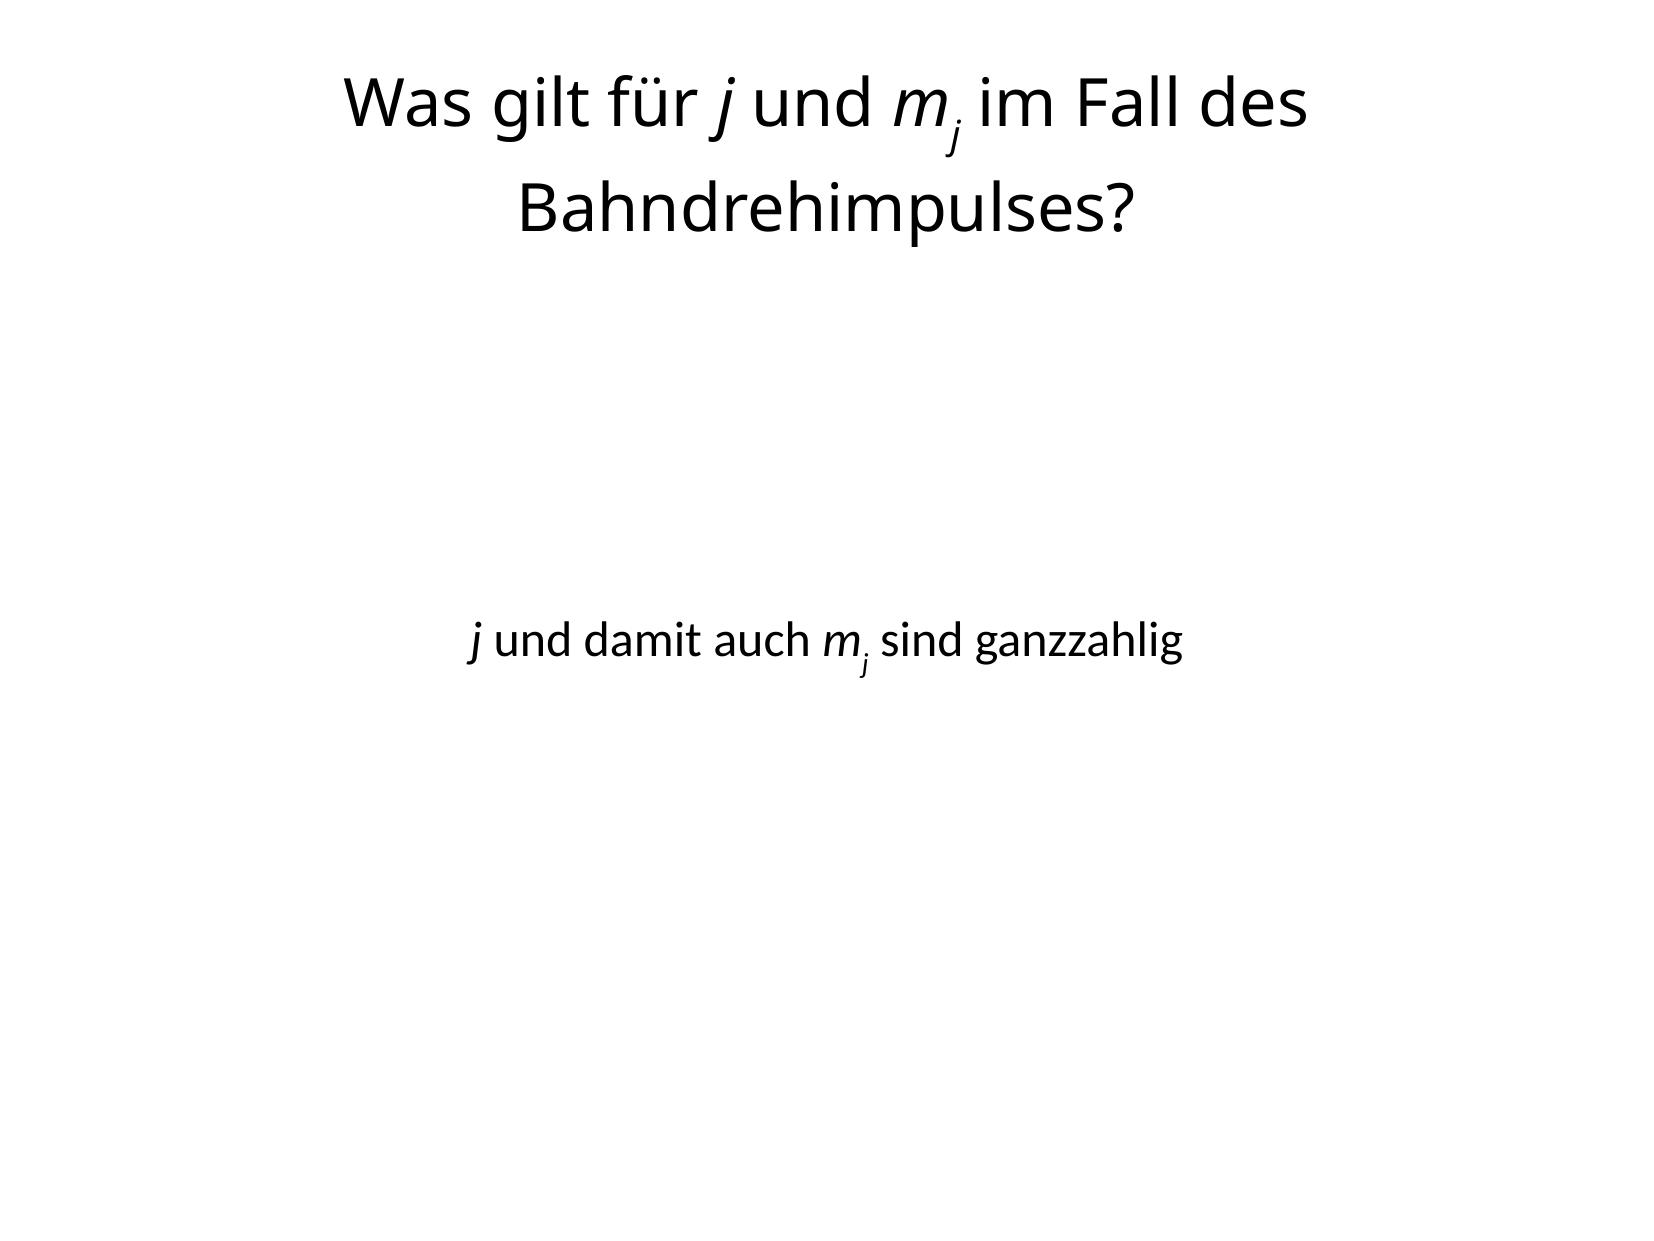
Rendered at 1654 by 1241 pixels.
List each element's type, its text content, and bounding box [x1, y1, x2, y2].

title Was gilt für j und mj im Fall des Bahndrehimpulses? [82, 49, 1571, 257]
subtitle j und damit auch mj sind ganzzahlig [82, 290, 1571, 1010]
